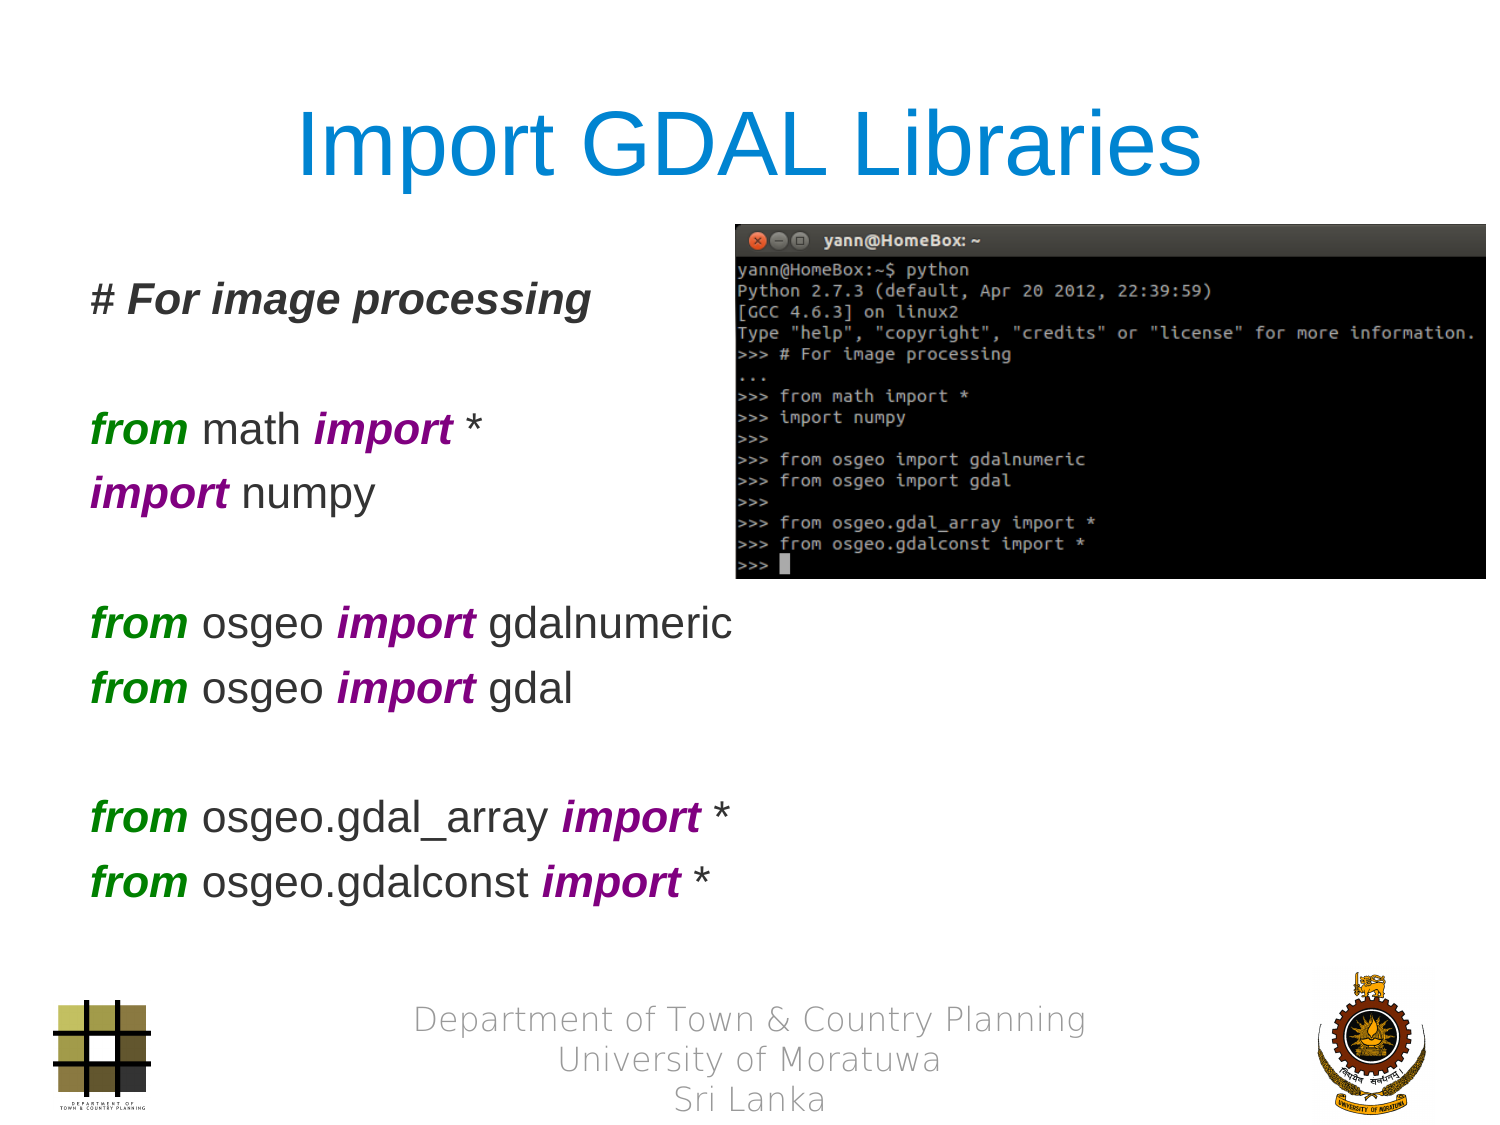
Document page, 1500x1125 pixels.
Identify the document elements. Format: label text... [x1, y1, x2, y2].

title Import GDAL Libraries [75, 45, 1426, 233]
picture [1312, 966, 1435, 1125]
picture [735, 224, 1486, 579]
list # For image processing from math import * import numpy from osgeo import gdalnumeric from osgeo import gdal from osgeo.gdal_array import * from osgeo.gdalconst import * [75, 262, 1426, 916]
picture [53, 1000, 151, 1110]
